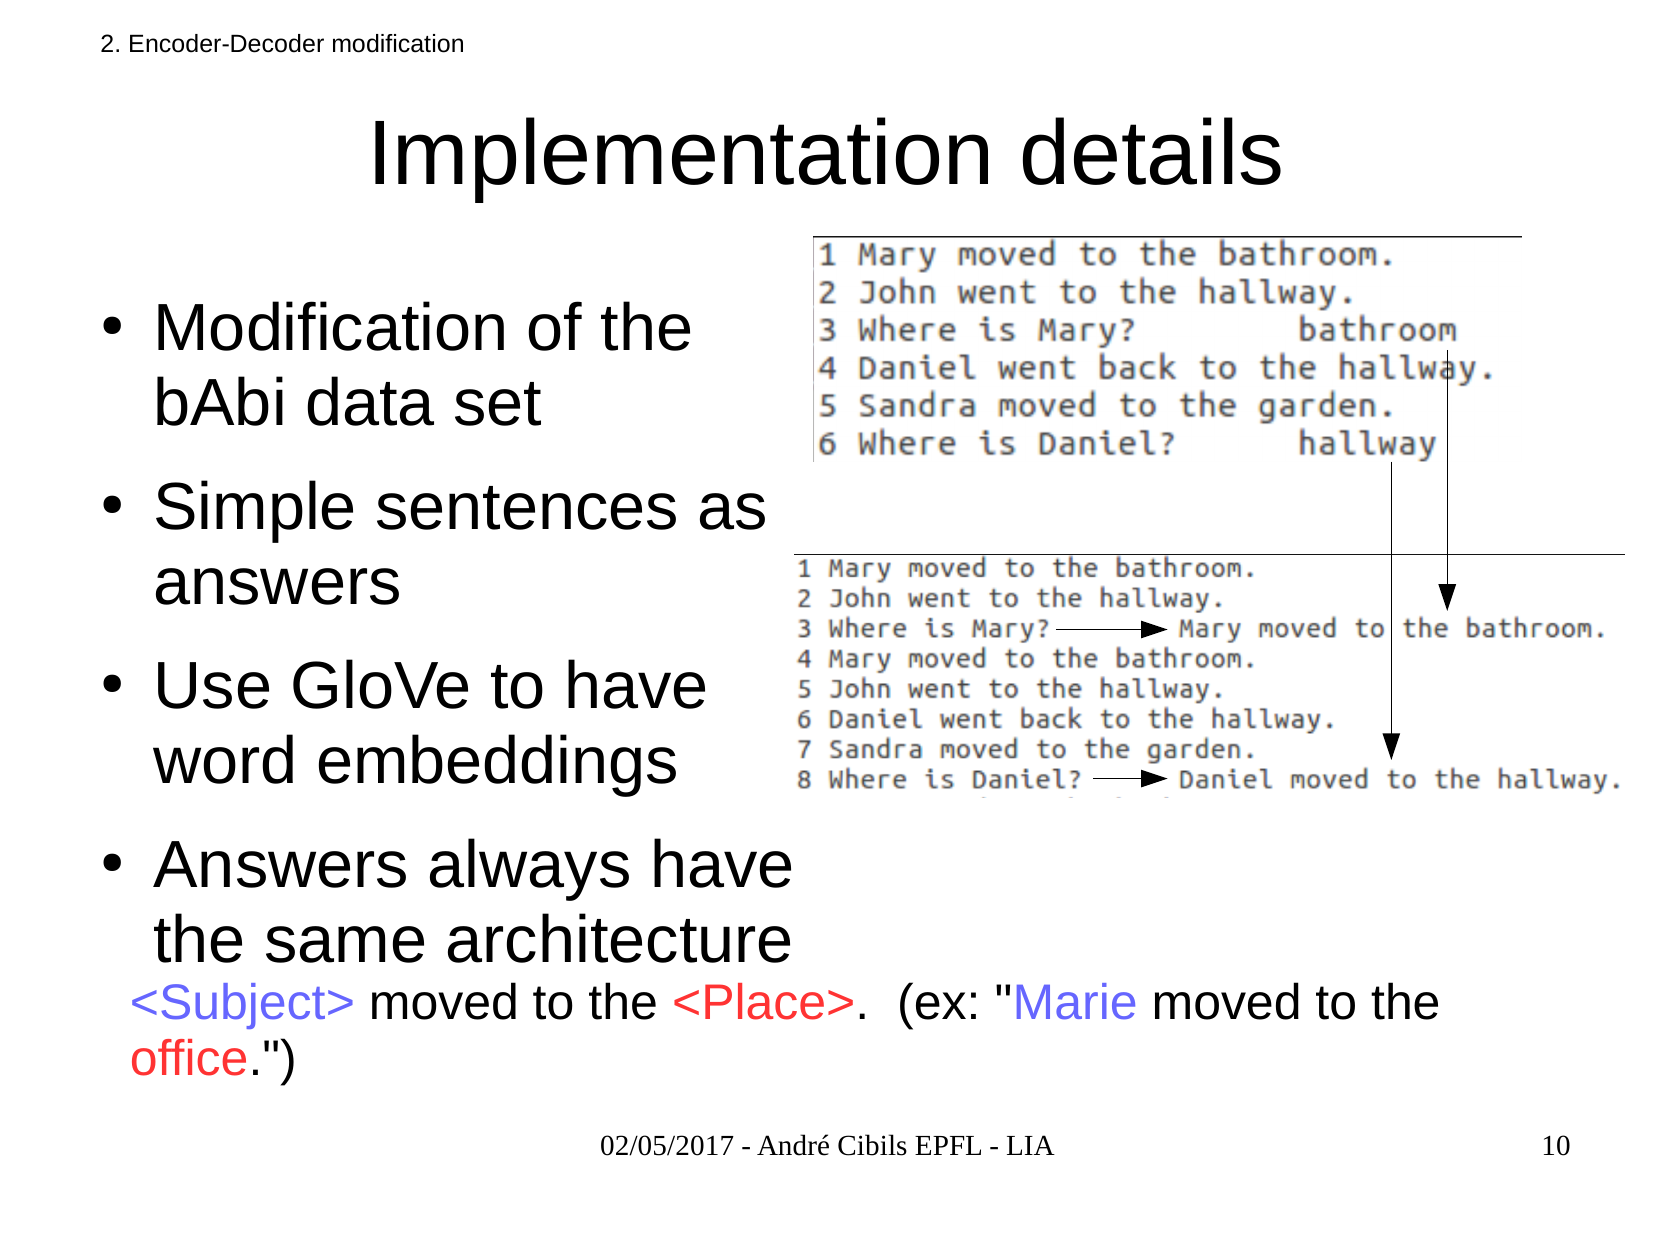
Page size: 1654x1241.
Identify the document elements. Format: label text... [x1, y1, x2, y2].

picture [794, 554, 1625, 798]
picture [813, 236, 1522, 462]
list Modification of the bAbi data set Simple sentences as answers Use GloVe to have word embeddings Answers always have the same architecture [82, 1086, 809, 1186]
list 2. Encoder-Decoder modification [29, 29, 945, 58]
title Implementation details [82, 49, 1571, 257]
list Modification of the bAbi data set Simple sentences as answers Use GloVe to have word embeddings Answers always have the same architecture [82, 290, 809, 974]
list <Subject> moved to the <Place>. (ex: "Marie moved to the office.") [59, 974, 1565, 1086]
